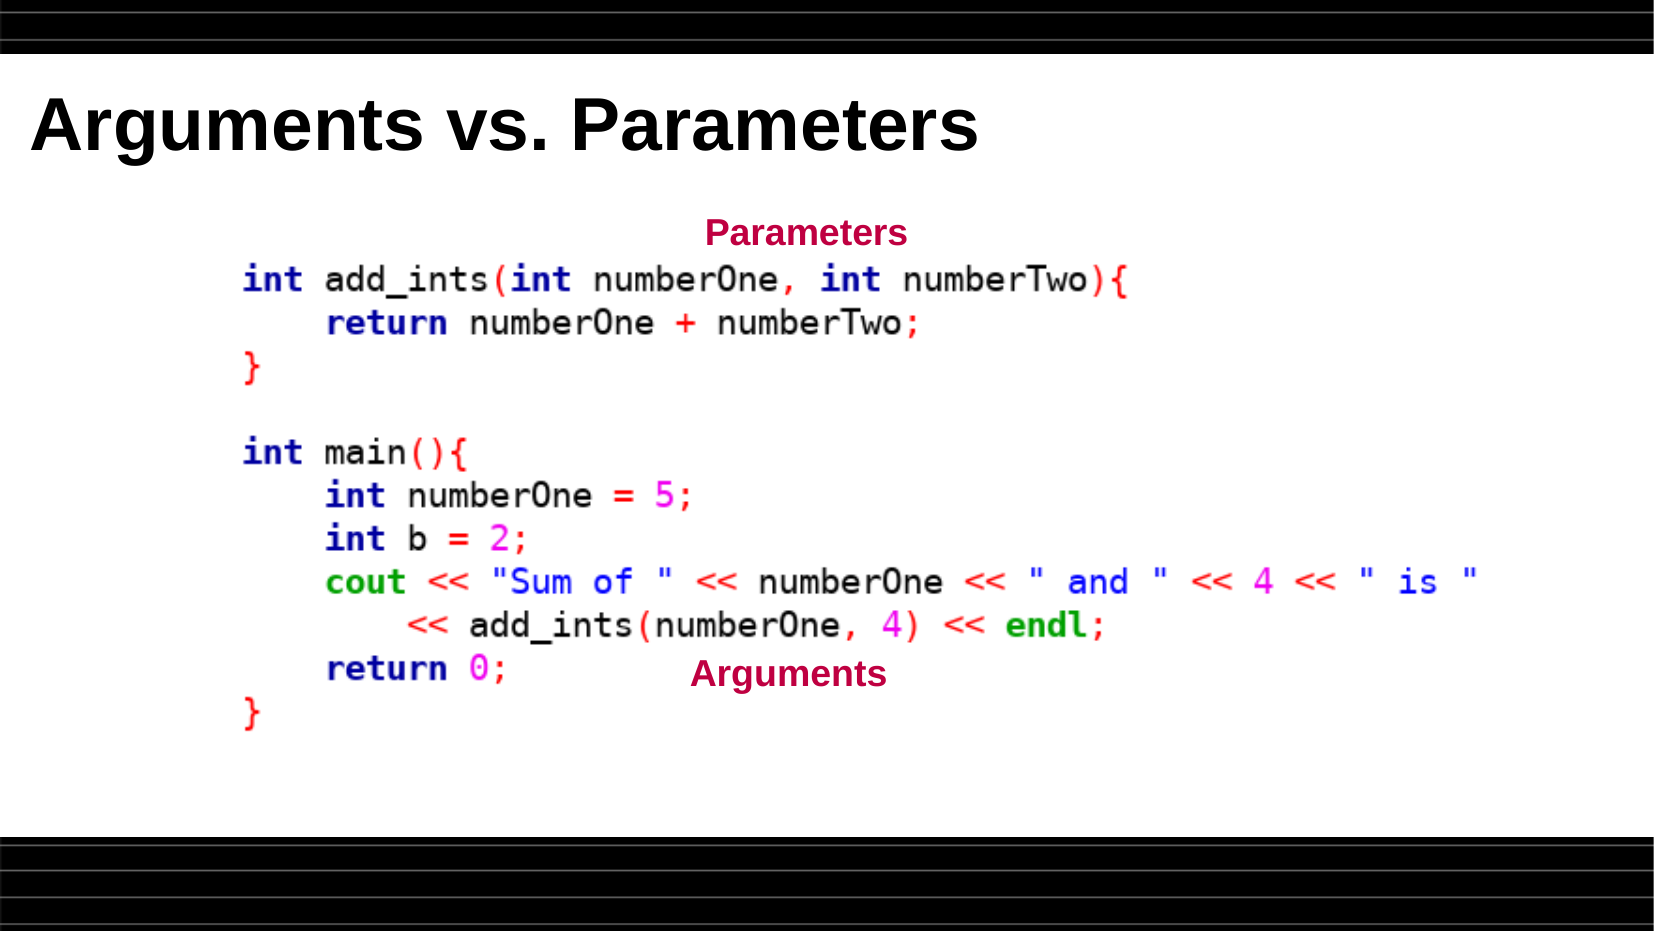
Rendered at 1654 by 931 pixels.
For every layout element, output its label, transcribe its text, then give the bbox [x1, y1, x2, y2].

picture [240, 254, 1499, 751]
picture [0, 0, 1654, 54]
text_box Arguments [675, 645, 931, 702]
text_box Arguments vs. Parameters [15, 75, 1546, 174]
picture [0, 837, 1654, 931]
text_box Parameters [690, 203, 946, 261]
